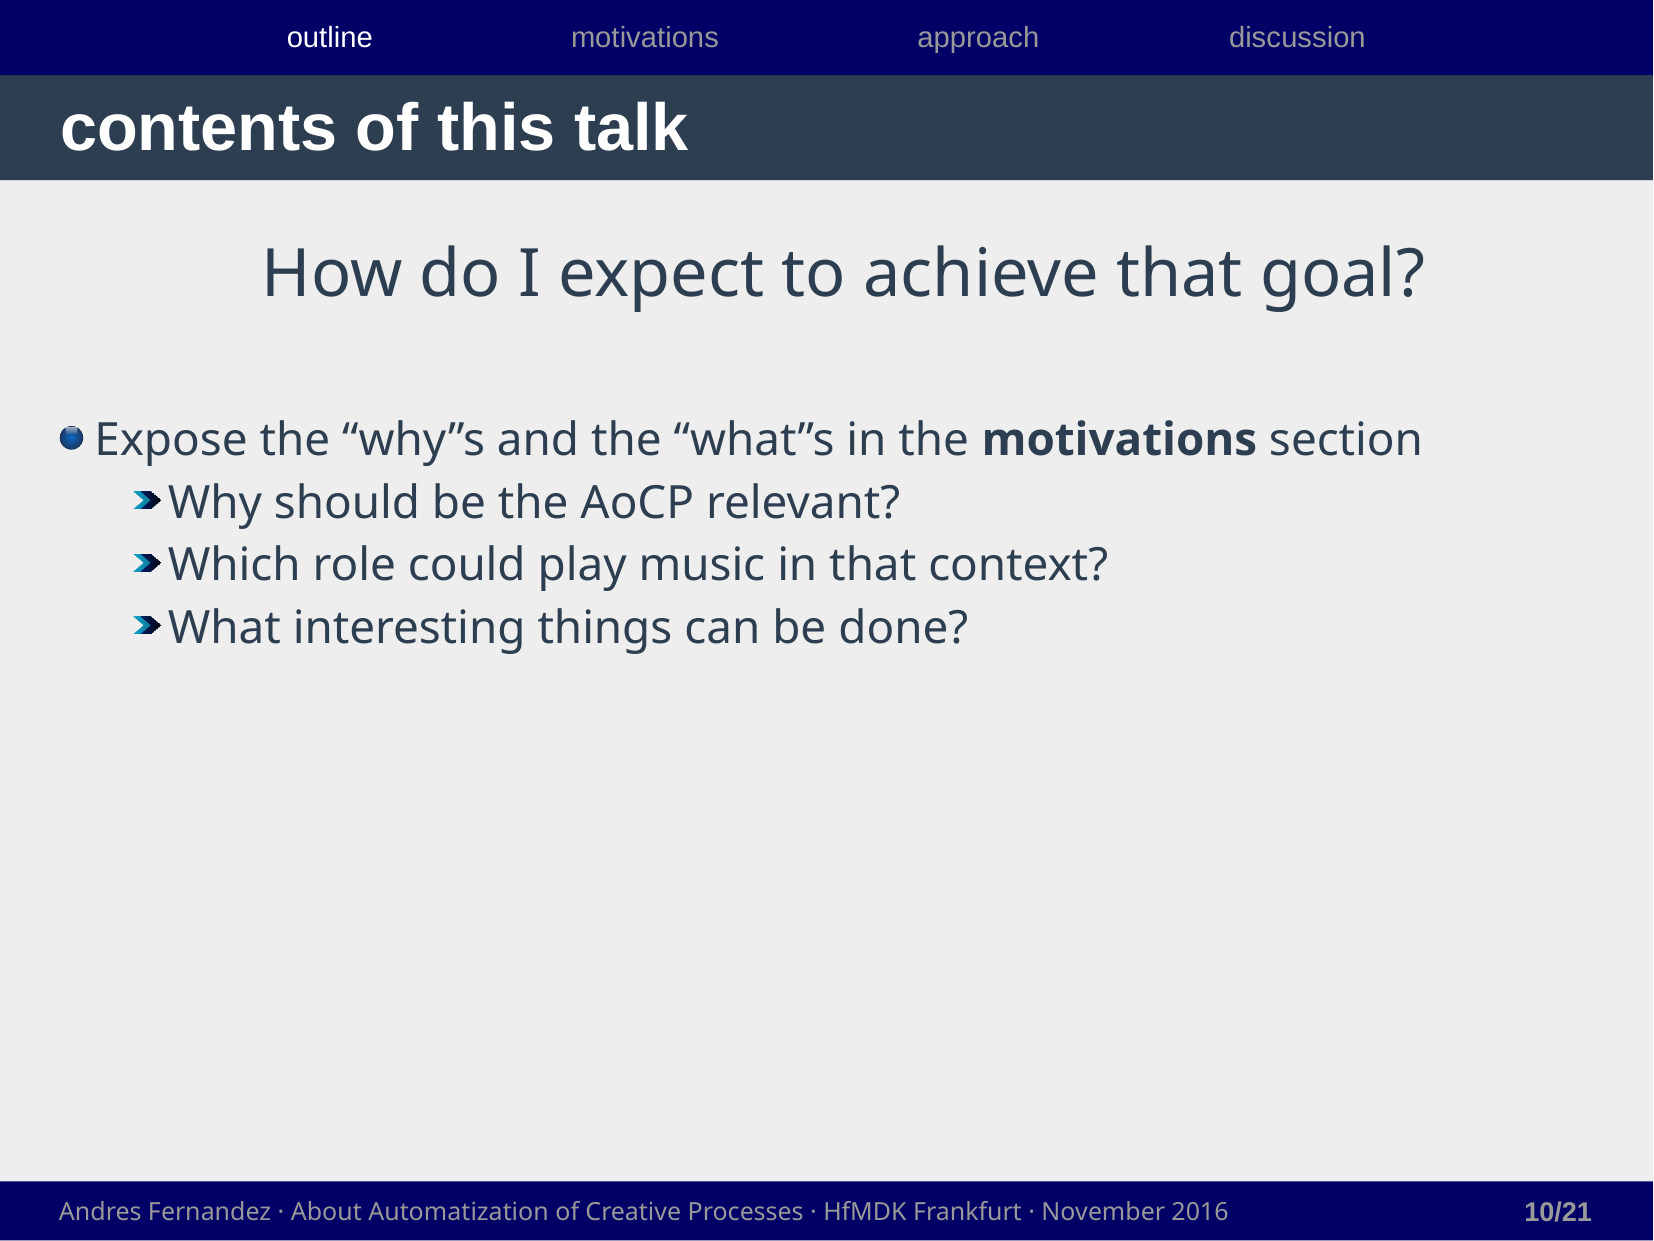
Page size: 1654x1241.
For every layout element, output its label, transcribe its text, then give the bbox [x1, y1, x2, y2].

subtitle How do I expect to achieve that goal? Expose the “why”s and the “what”s in the motivations section Why should be the AoCP relevant? Which role could play music in that context? What interesting things can be done? [58, 225, 1594, 1141]
text_box [385, 551, 451, 622]
text_box outline motivations approach discussion [0, 0, 1653, 76]
title contents of this talk [59, 76, 1594, 181]
